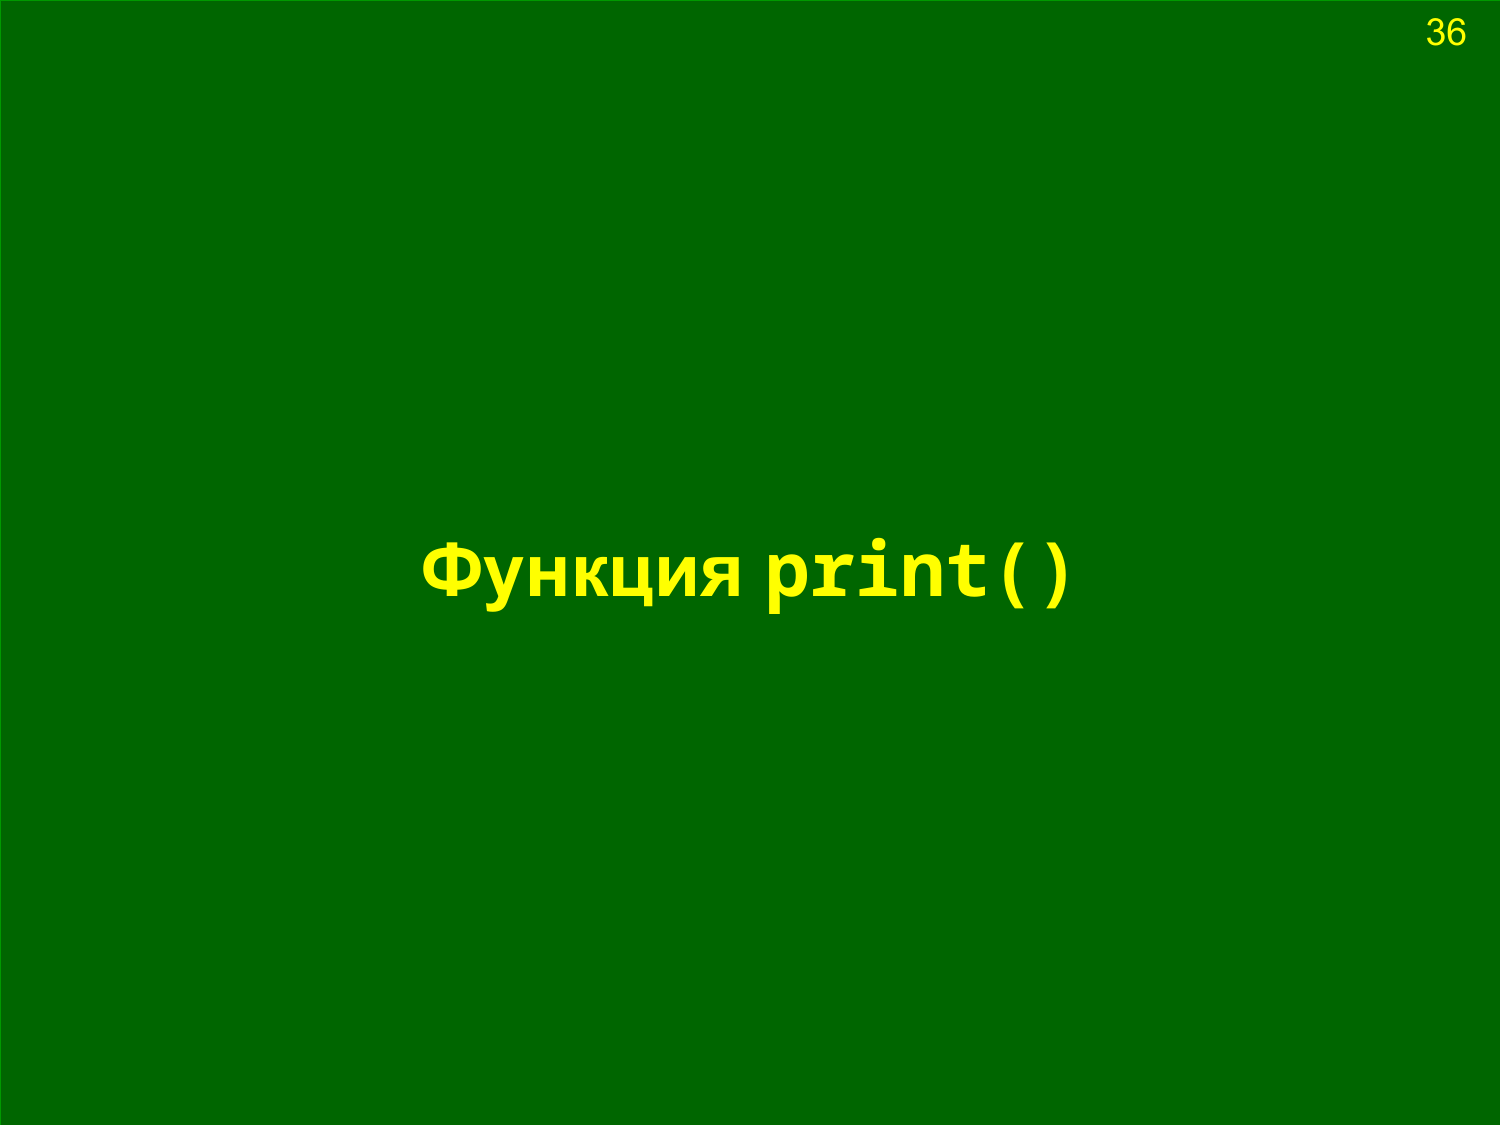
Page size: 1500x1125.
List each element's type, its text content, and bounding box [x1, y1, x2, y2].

title Функция print() [75, 473, 1425, 662]
